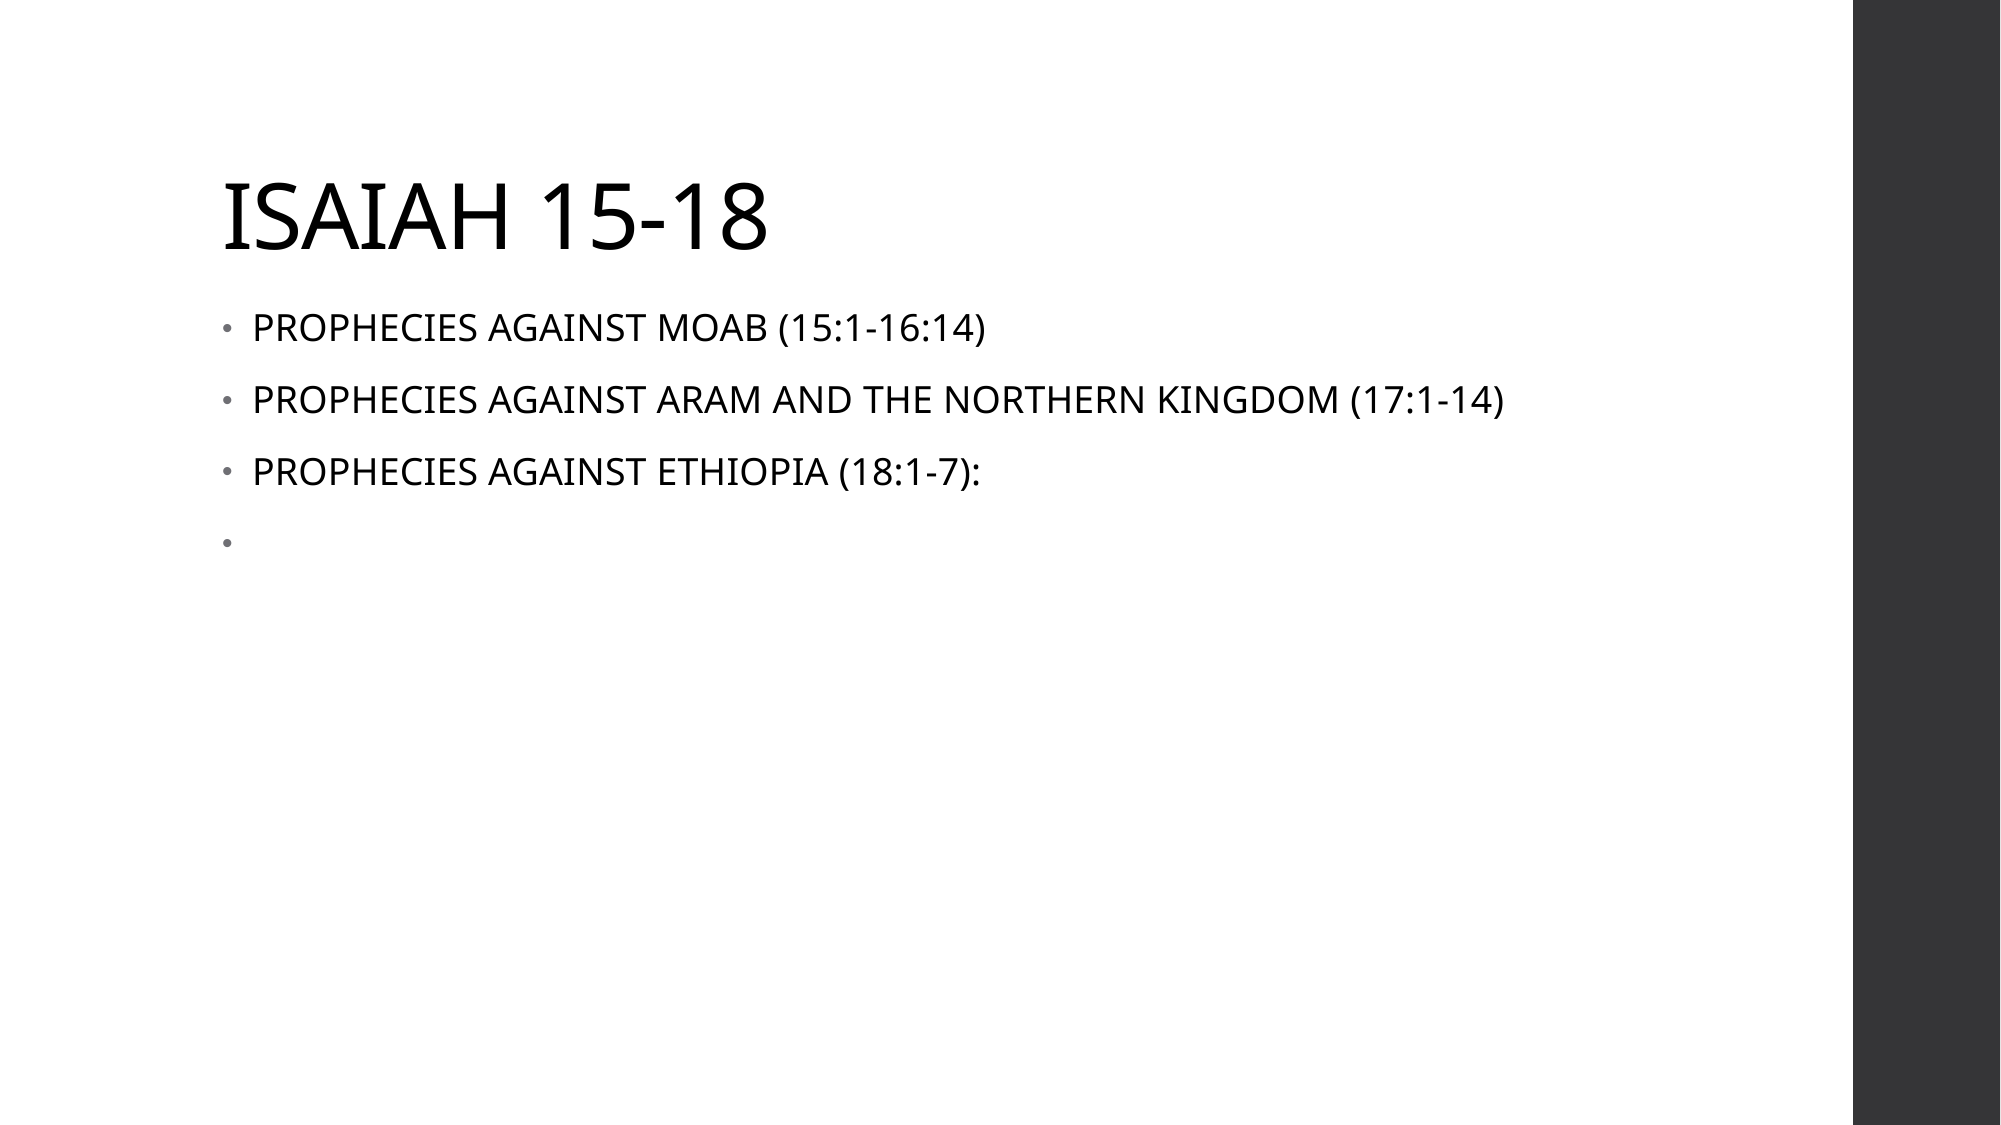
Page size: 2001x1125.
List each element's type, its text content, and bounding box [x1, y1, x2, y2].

title ISAIAH 15-18 [206, 60, 1797, 278]
list PROPHECIES AGAINST MOAB (15:1-16:14) PROPHECIES AGAINST ARAM AND THE NORTHERN KINGDOM (17:1-14) PROPHECIES AGAINST ETHIOPIA (18:1-7): [206, 299, 1617, 1014]
